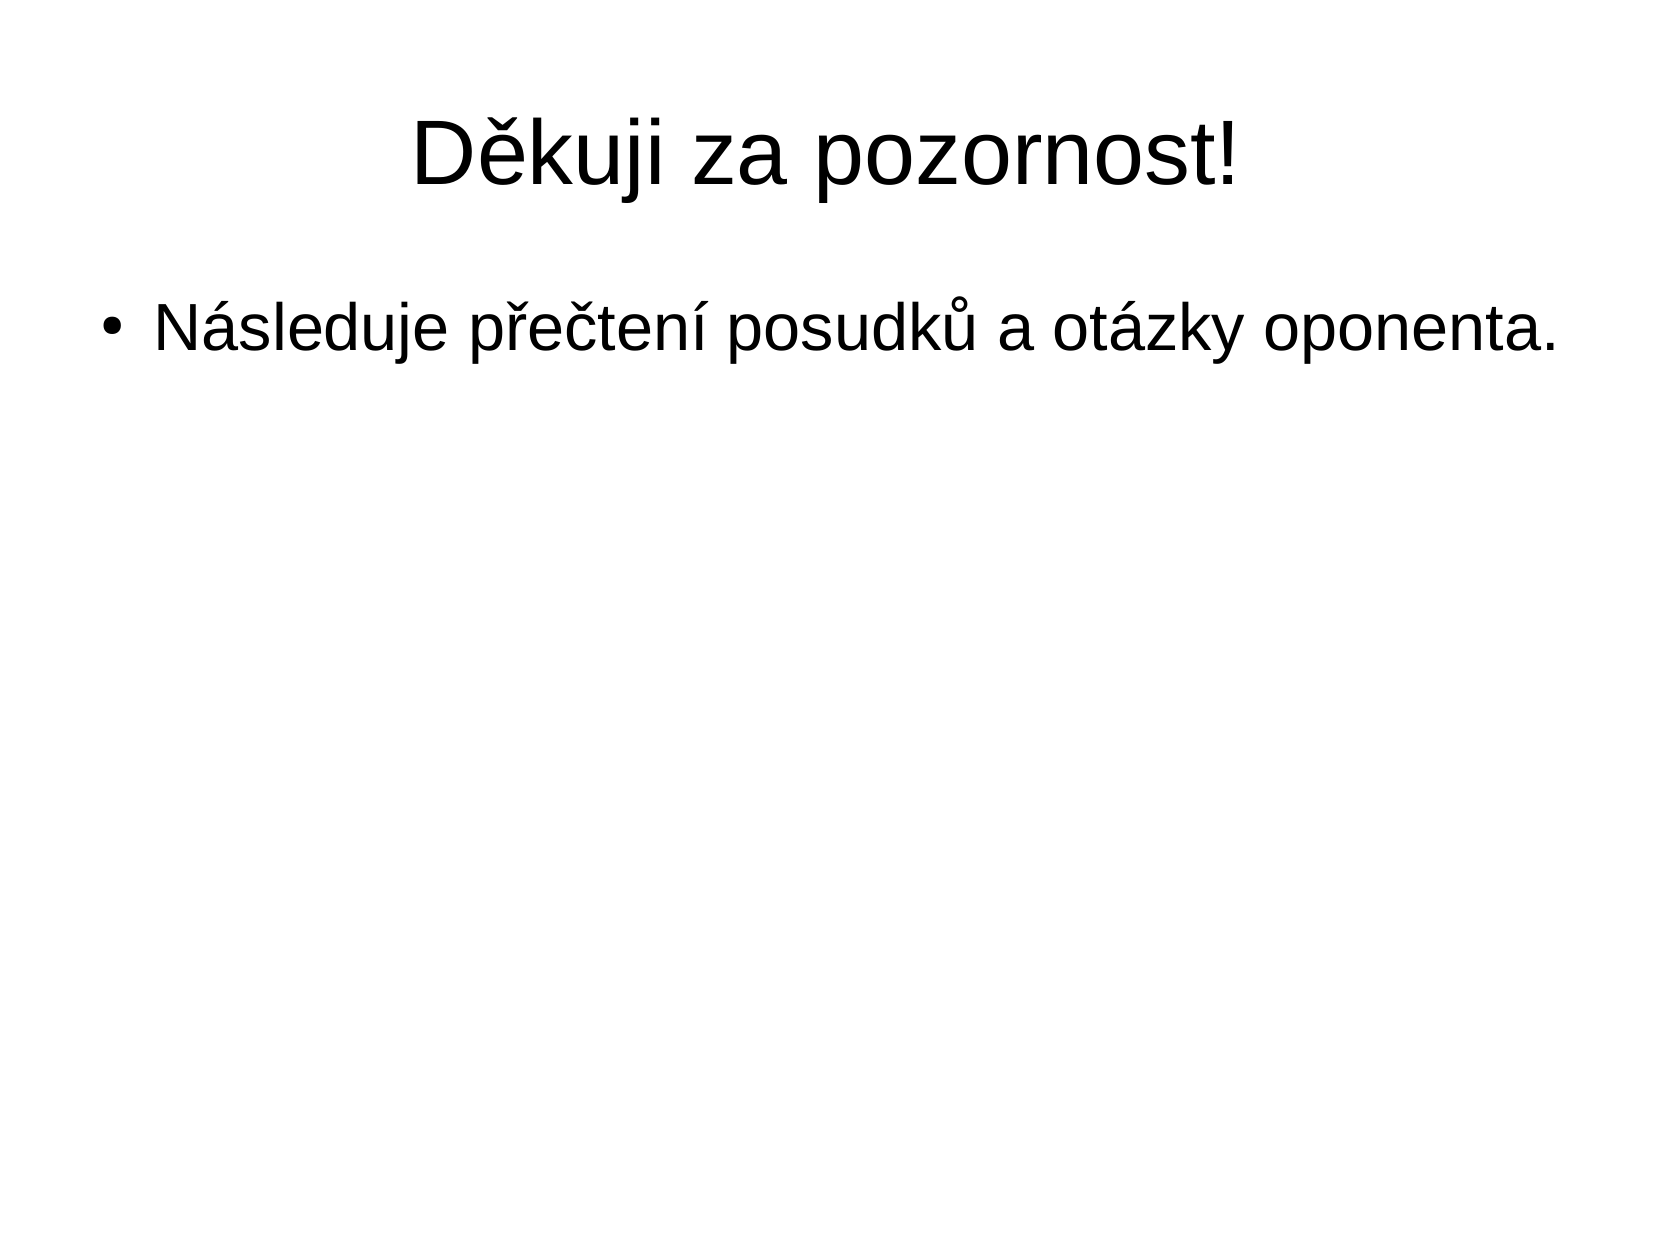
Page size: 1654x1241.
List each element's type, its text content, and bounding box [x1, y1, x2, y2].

list Následuje přečtení posudků a otázky oponenta. [82, 290, 1571, 1010]
title Děkuji za pozornost! [82, 49, 1571, 257]
